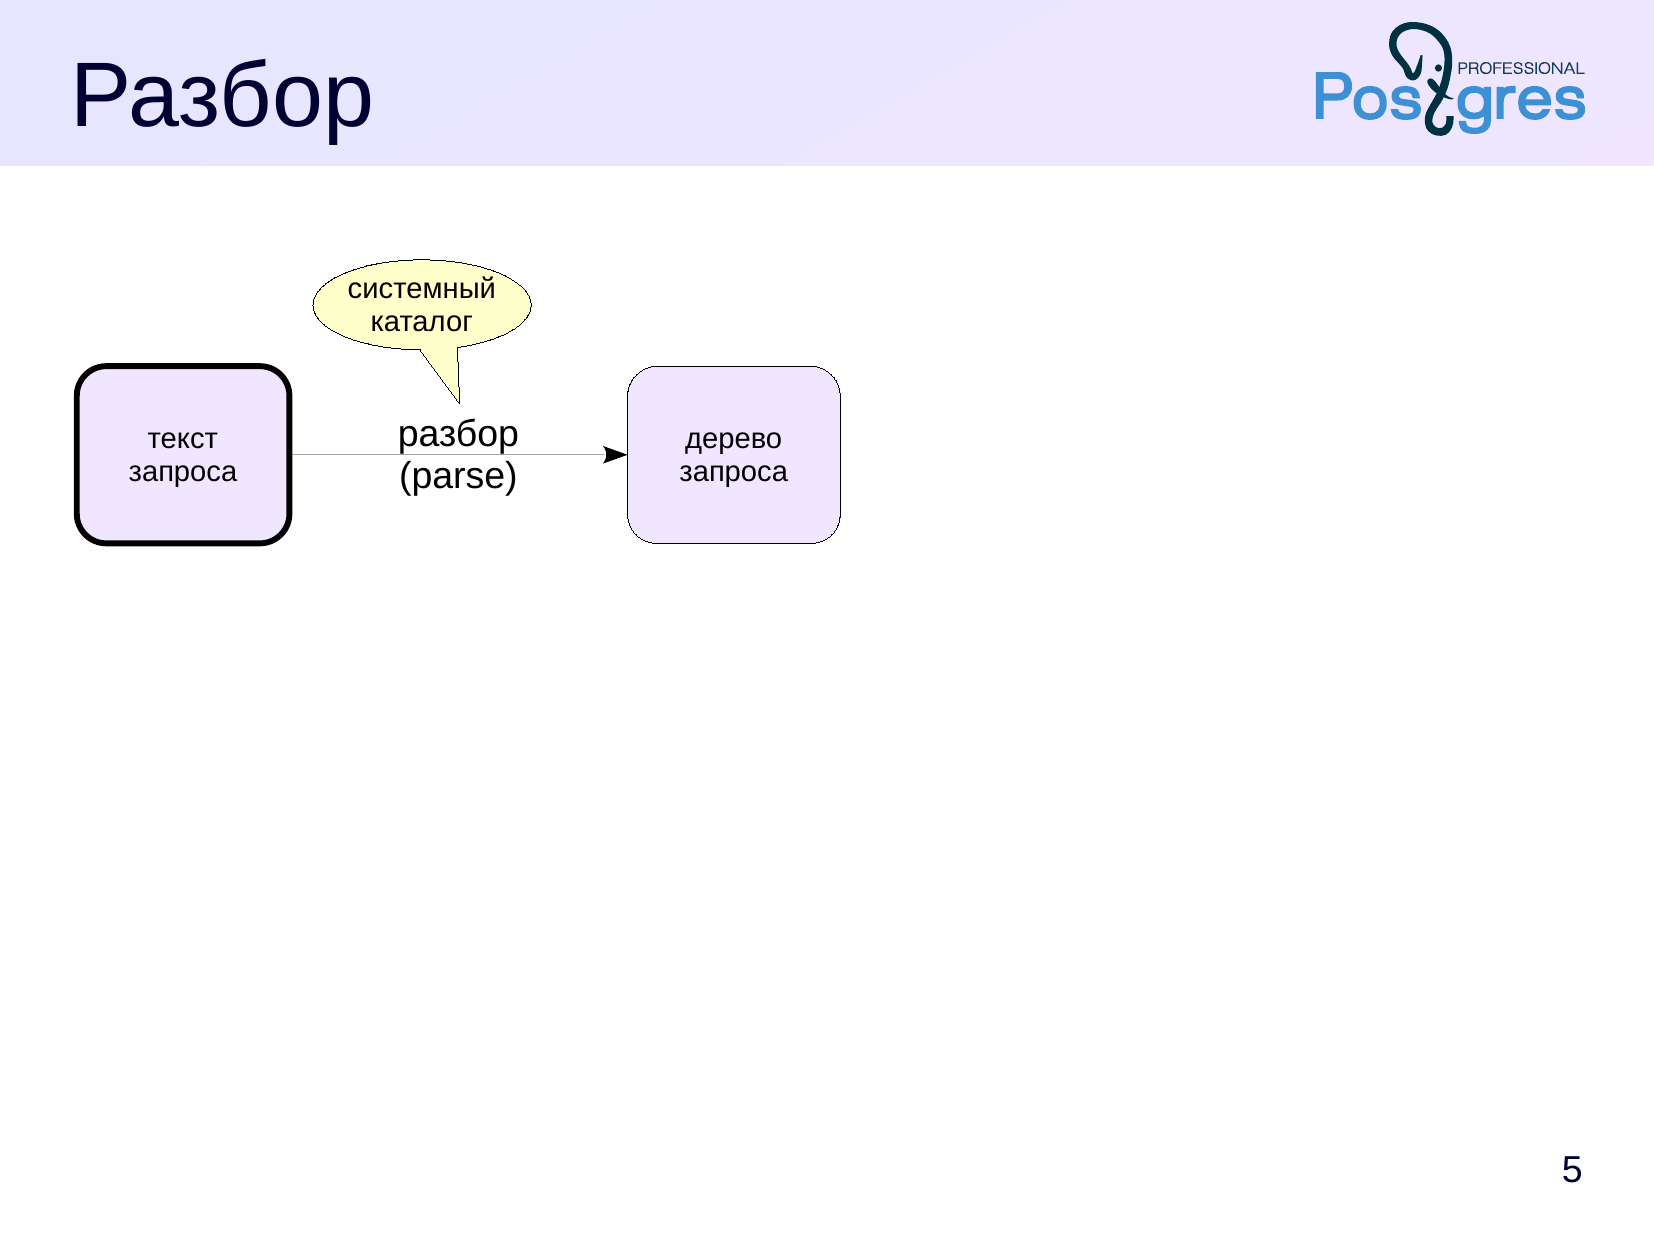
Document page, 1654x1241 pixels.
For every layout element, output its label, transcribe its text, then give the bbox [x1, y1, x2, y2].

title Разбор [70, 43, 1261, 147]
text_box текст запроса [76, 366, 290, 544]
text_box дерево запроса [627, 366, 841, 544]
text_box системный каталог [312, 259, 532, 404]
